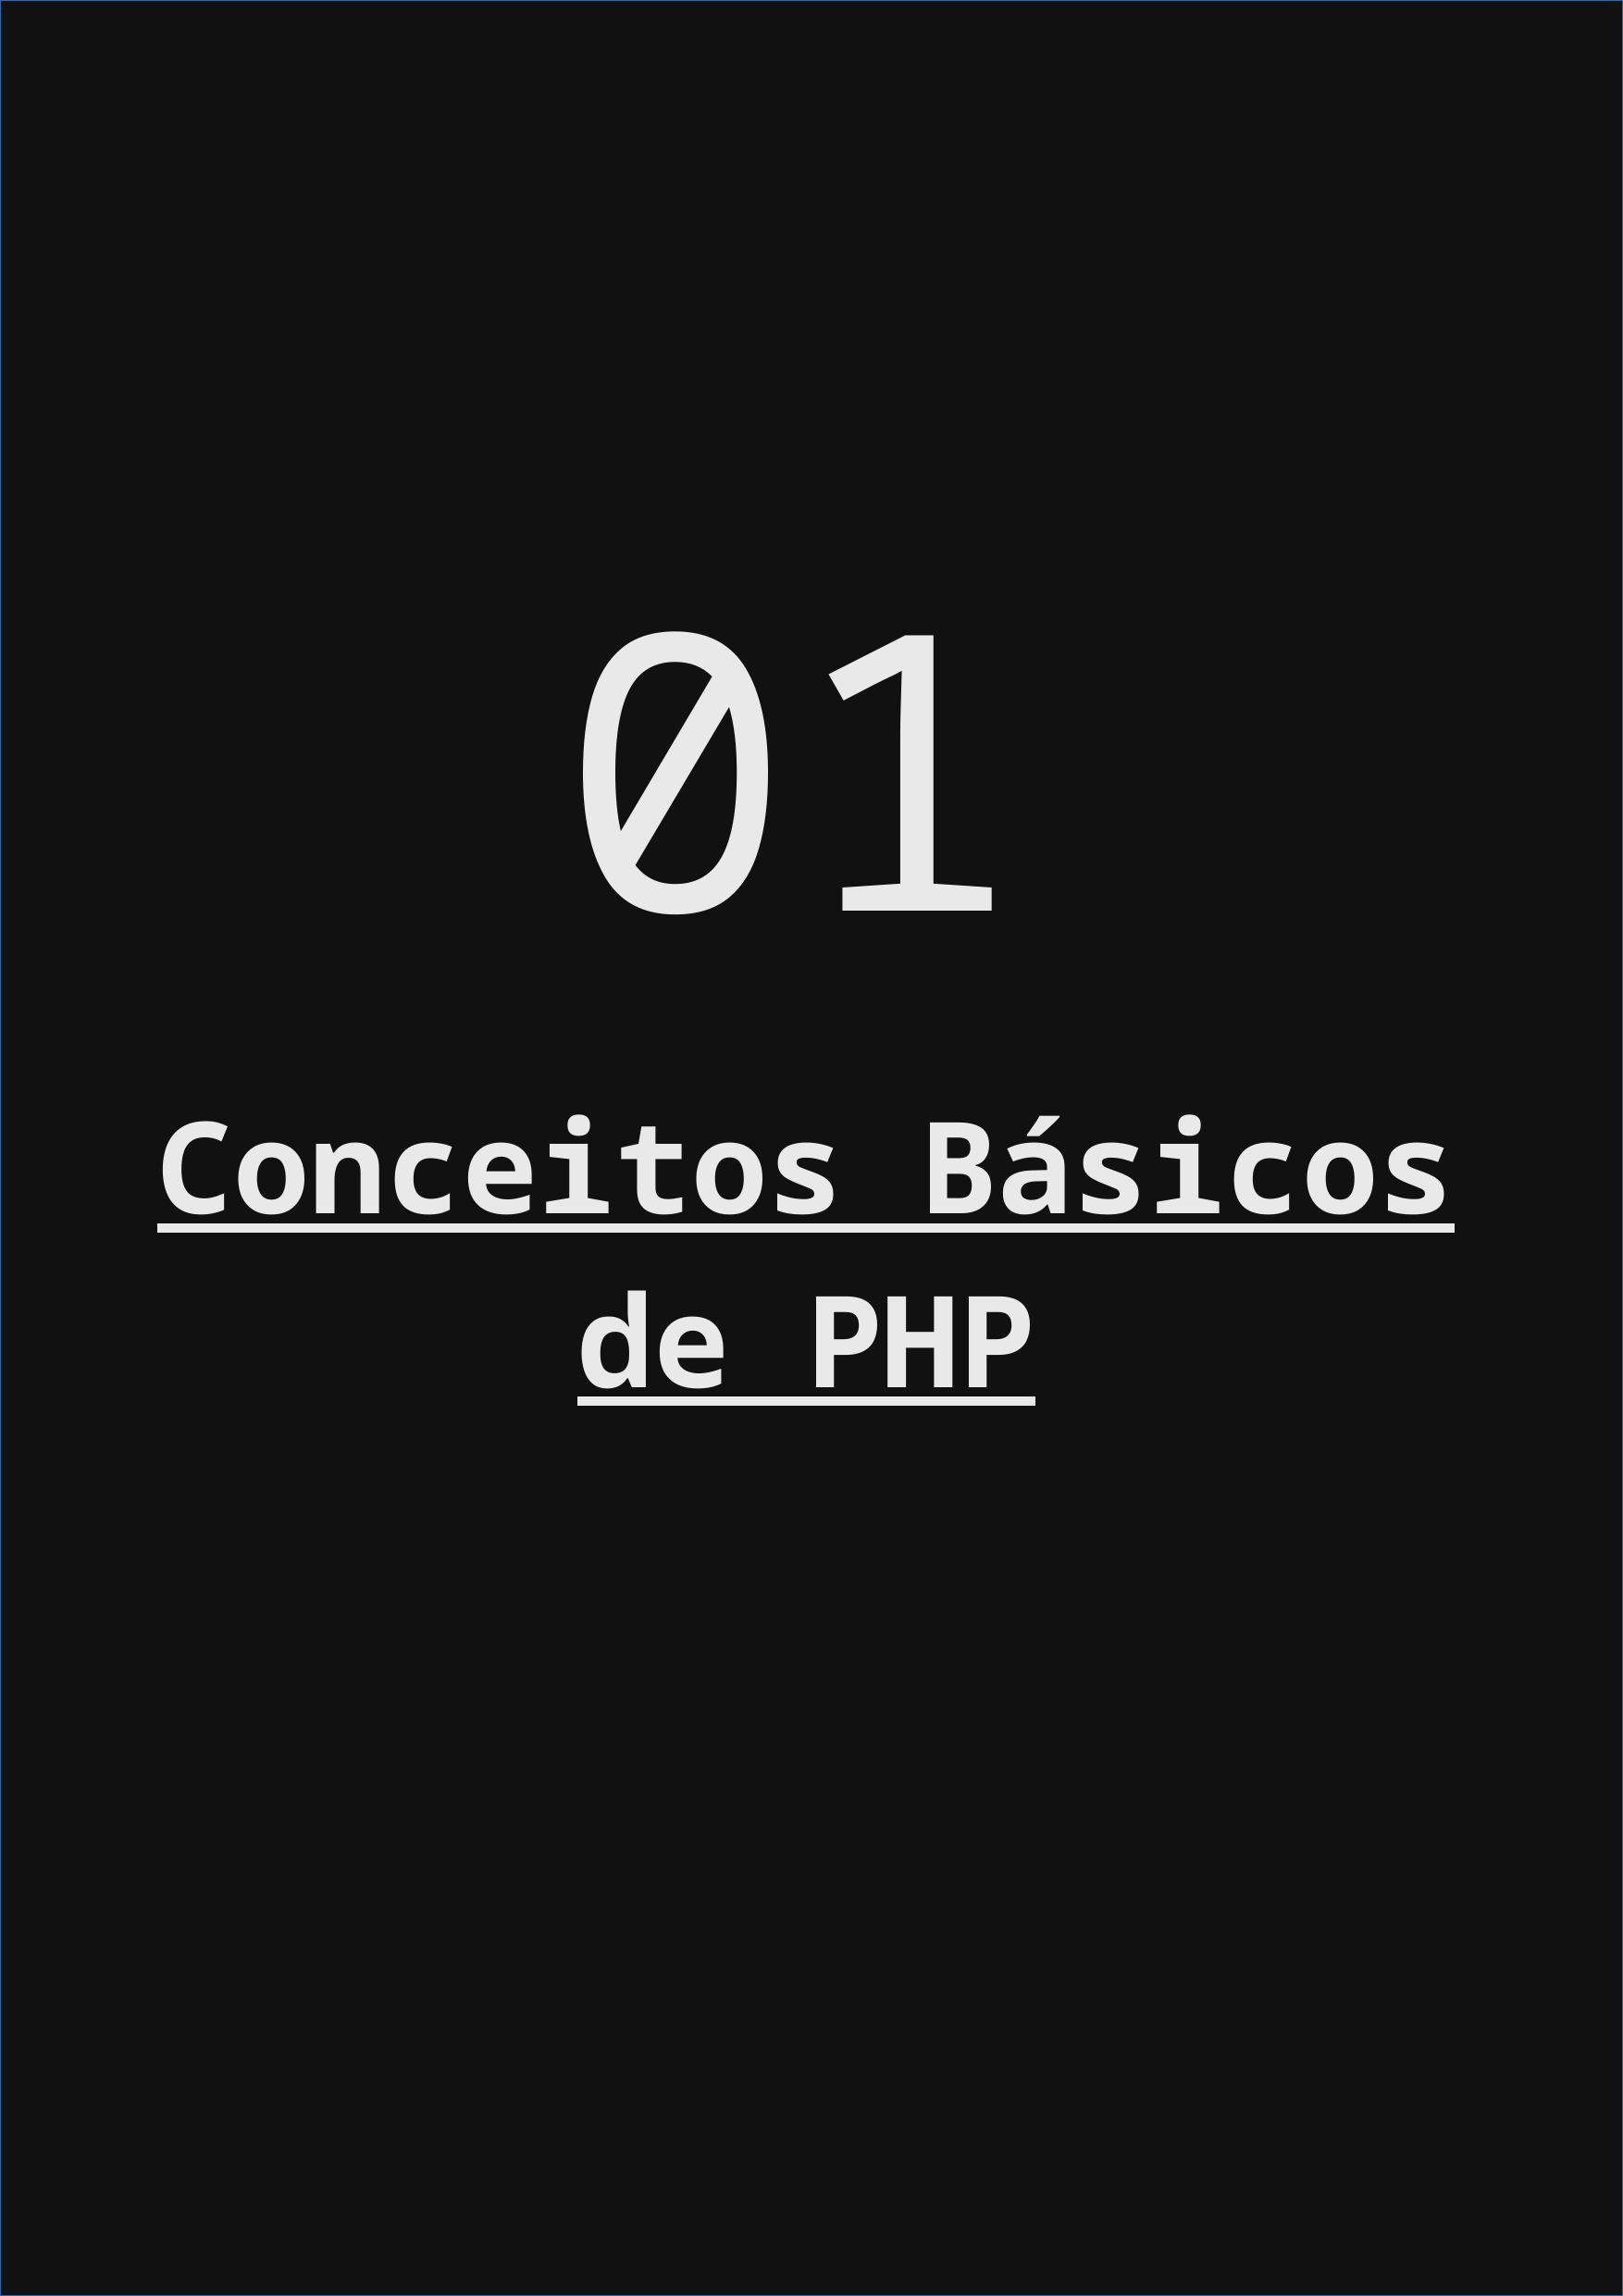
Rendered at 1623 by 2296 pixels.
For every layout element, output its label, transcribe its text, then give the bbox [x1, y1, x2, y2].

text_box Conceitos Básicos de PHP [136, 1071, 1476, 1589]
text_box 01 [546, 491, 1066, 1015]
text_box [0, 0, 1623, 2296]
